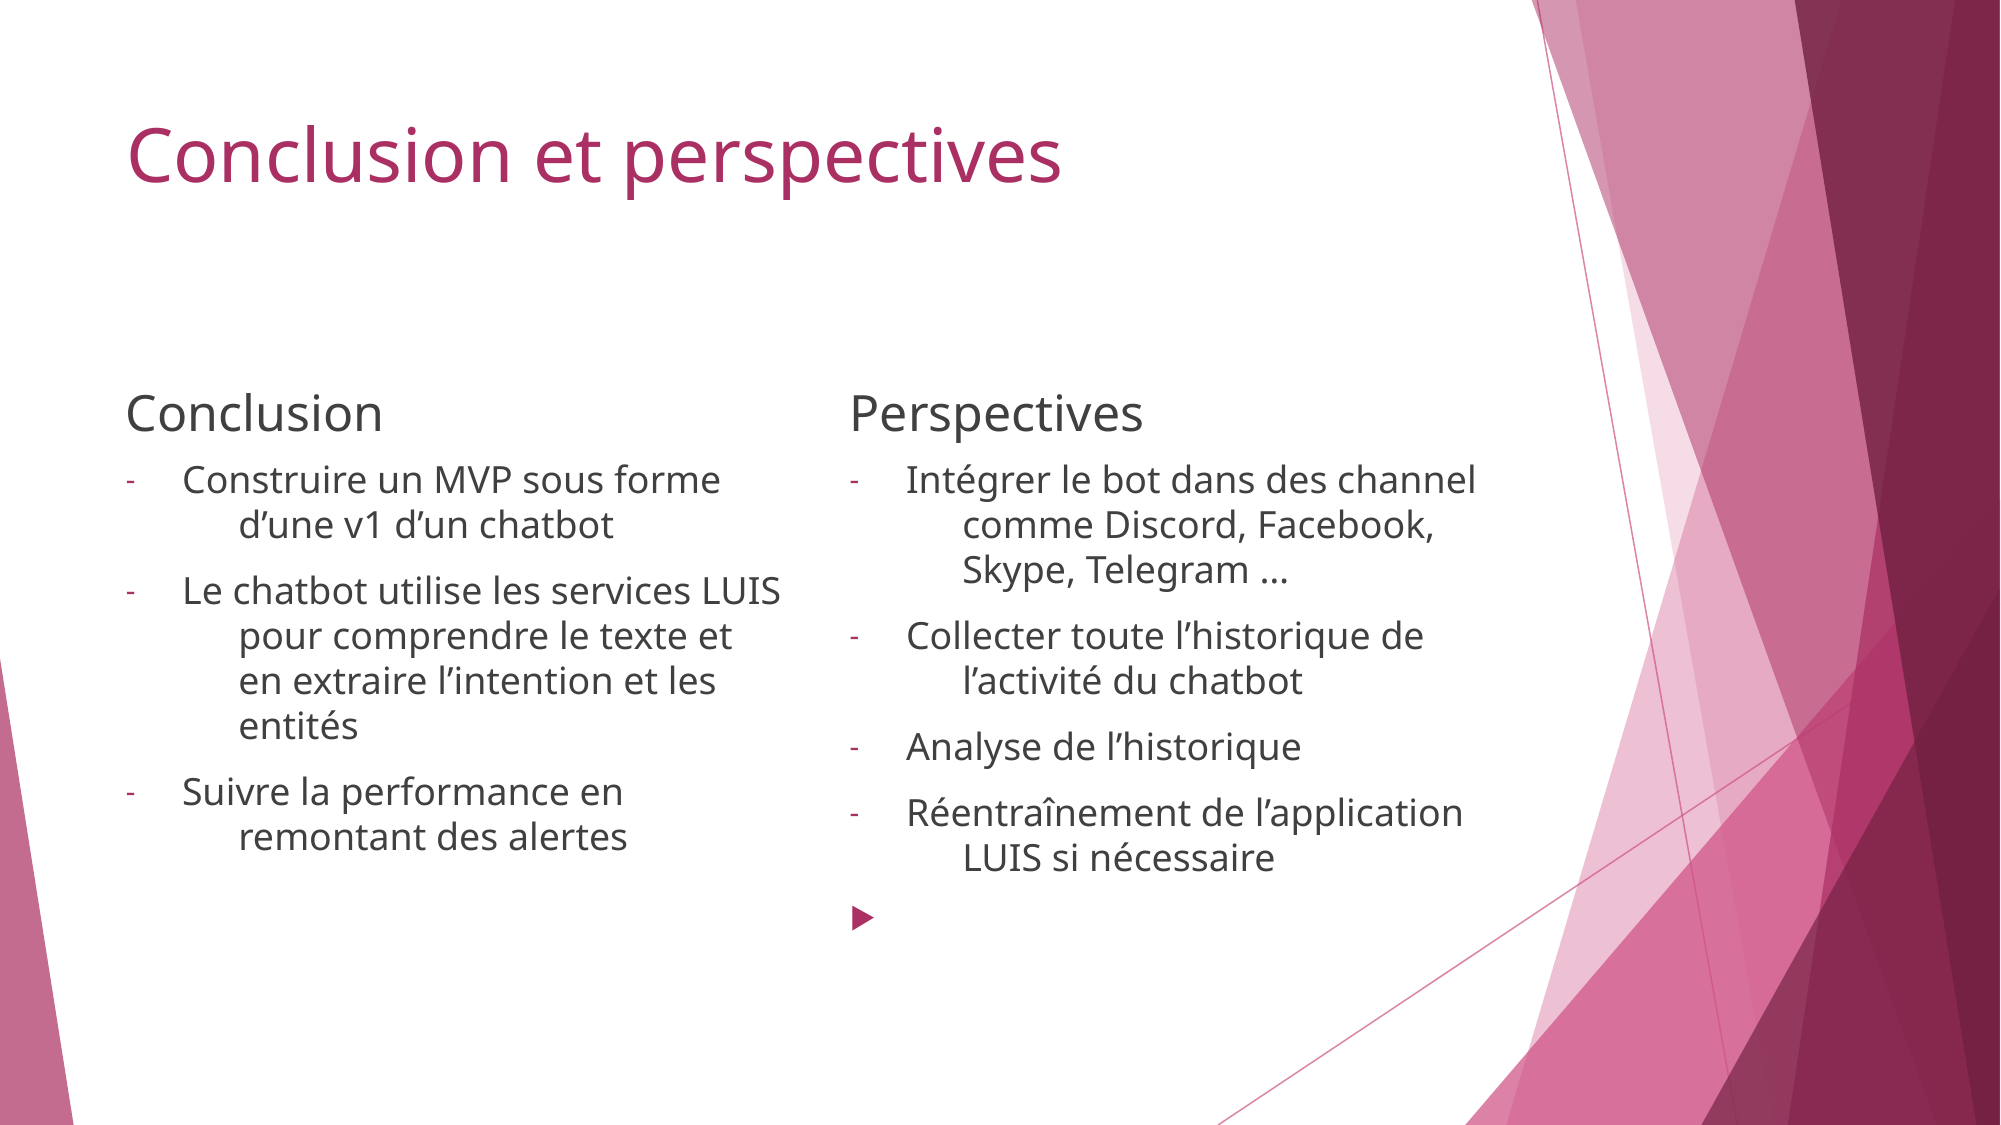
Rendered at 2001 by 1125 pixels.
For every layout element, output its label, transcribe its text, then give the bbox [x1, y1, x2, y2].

title Conclusion et perspectives [111, 99, 1522, 317]
list Perspectives [834, 354, 1522, 448]
list Conclusion [110, 354, 798, 448]
list Intégrer le bot dans des channel comme Discord, Facebook, Skype, Telegram … Collecter toute l’historique de l’activité du chatbot Analyse de l’historique Réentraînement de l’application LUIS si nécessaire [834, 448, 1522, 992]
list Construire un MVP sous forme d’une v1 d’un chatbot Le chatbot utilise les services LUIS pour comprendre le texte et en extraire l’intention et les entités Suivre la performance en remontant des alertes [110, 448, 798, 992]
